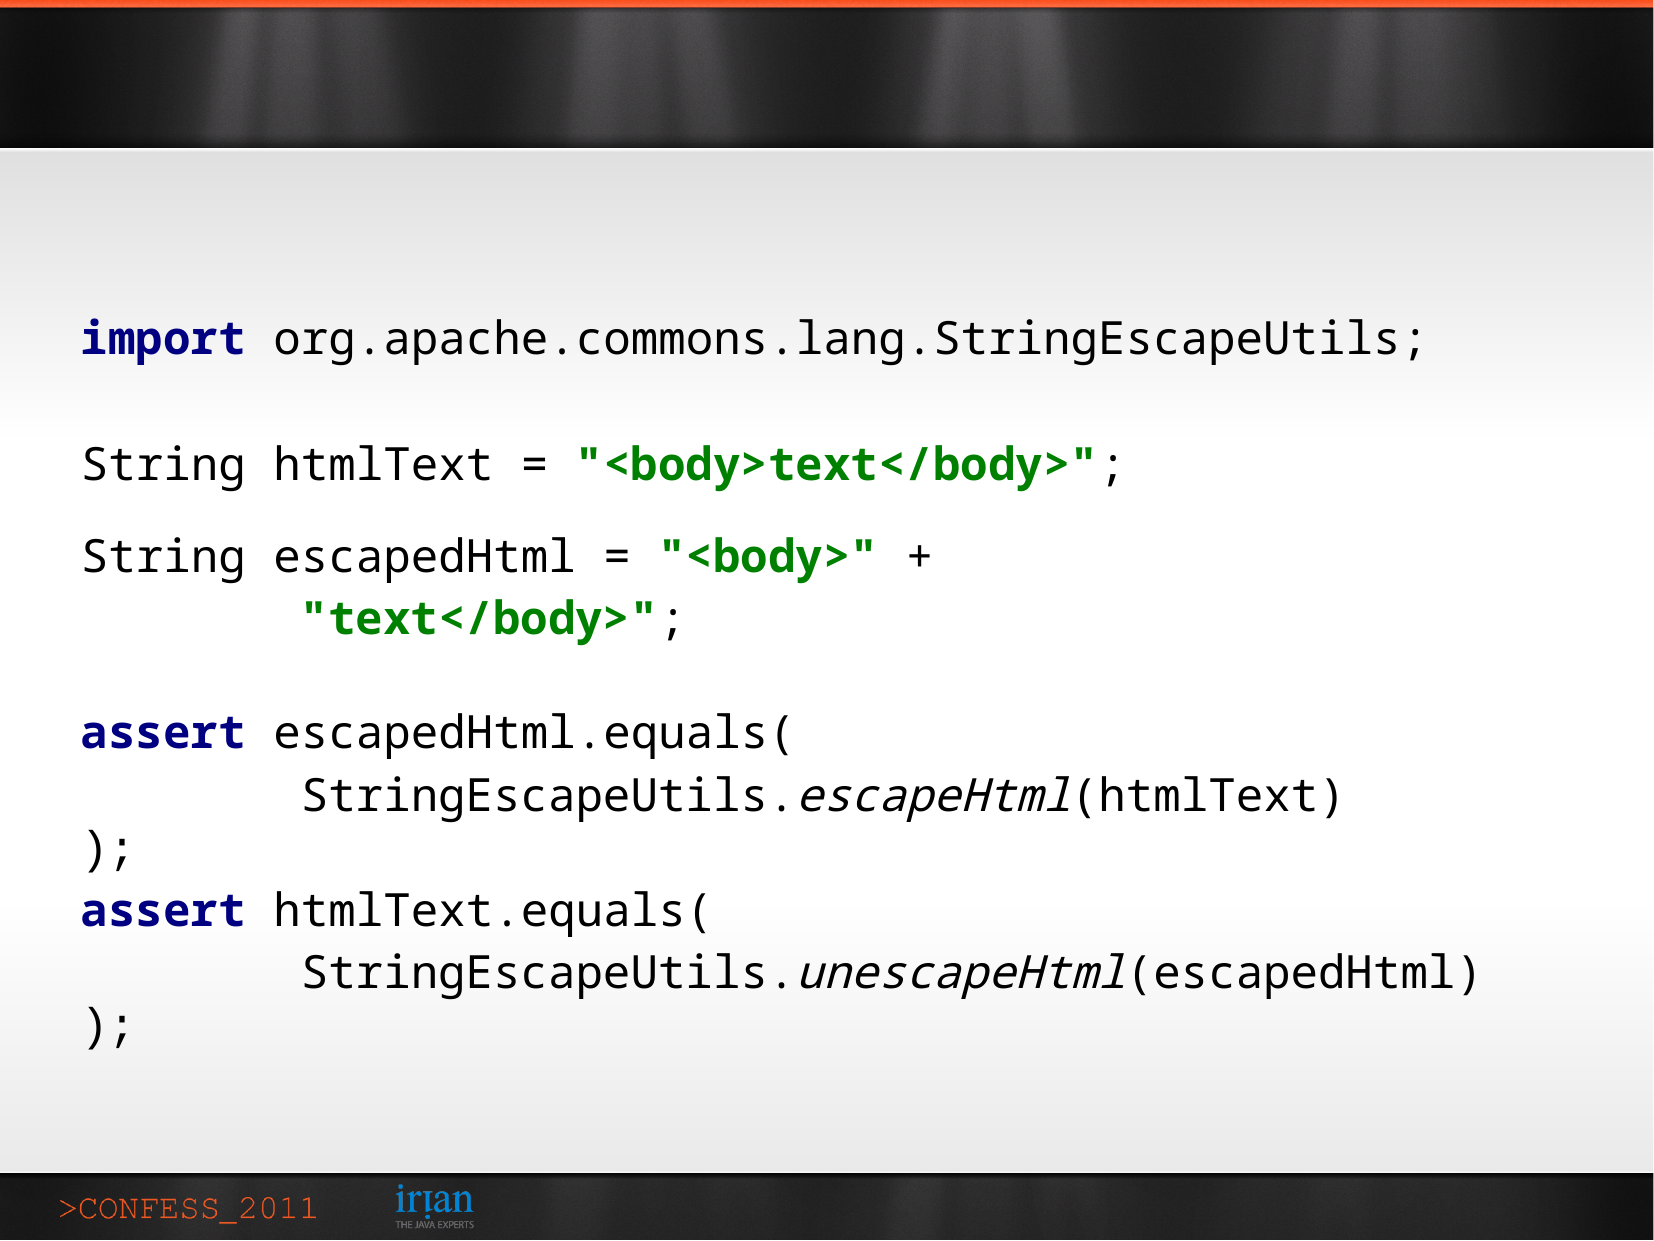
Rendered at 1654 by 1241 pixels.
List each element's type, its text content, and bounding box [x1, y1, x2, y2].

subtitle import org.apache.commons.lang.StringEscapeUtils; String htmlText = "<body>text</body>"; String escapedHtml = "<body>" + "text</body>"; assert escapedHtml.equals( StringEscapeUtils.escapeHtml(htmlText) ); assert htmlText.equals( StringEscapeUtils.unescapeHtml(escapedHtml) ); [80, 305, 1654, 1125]
picture [0, 0, 1654, 1240]
